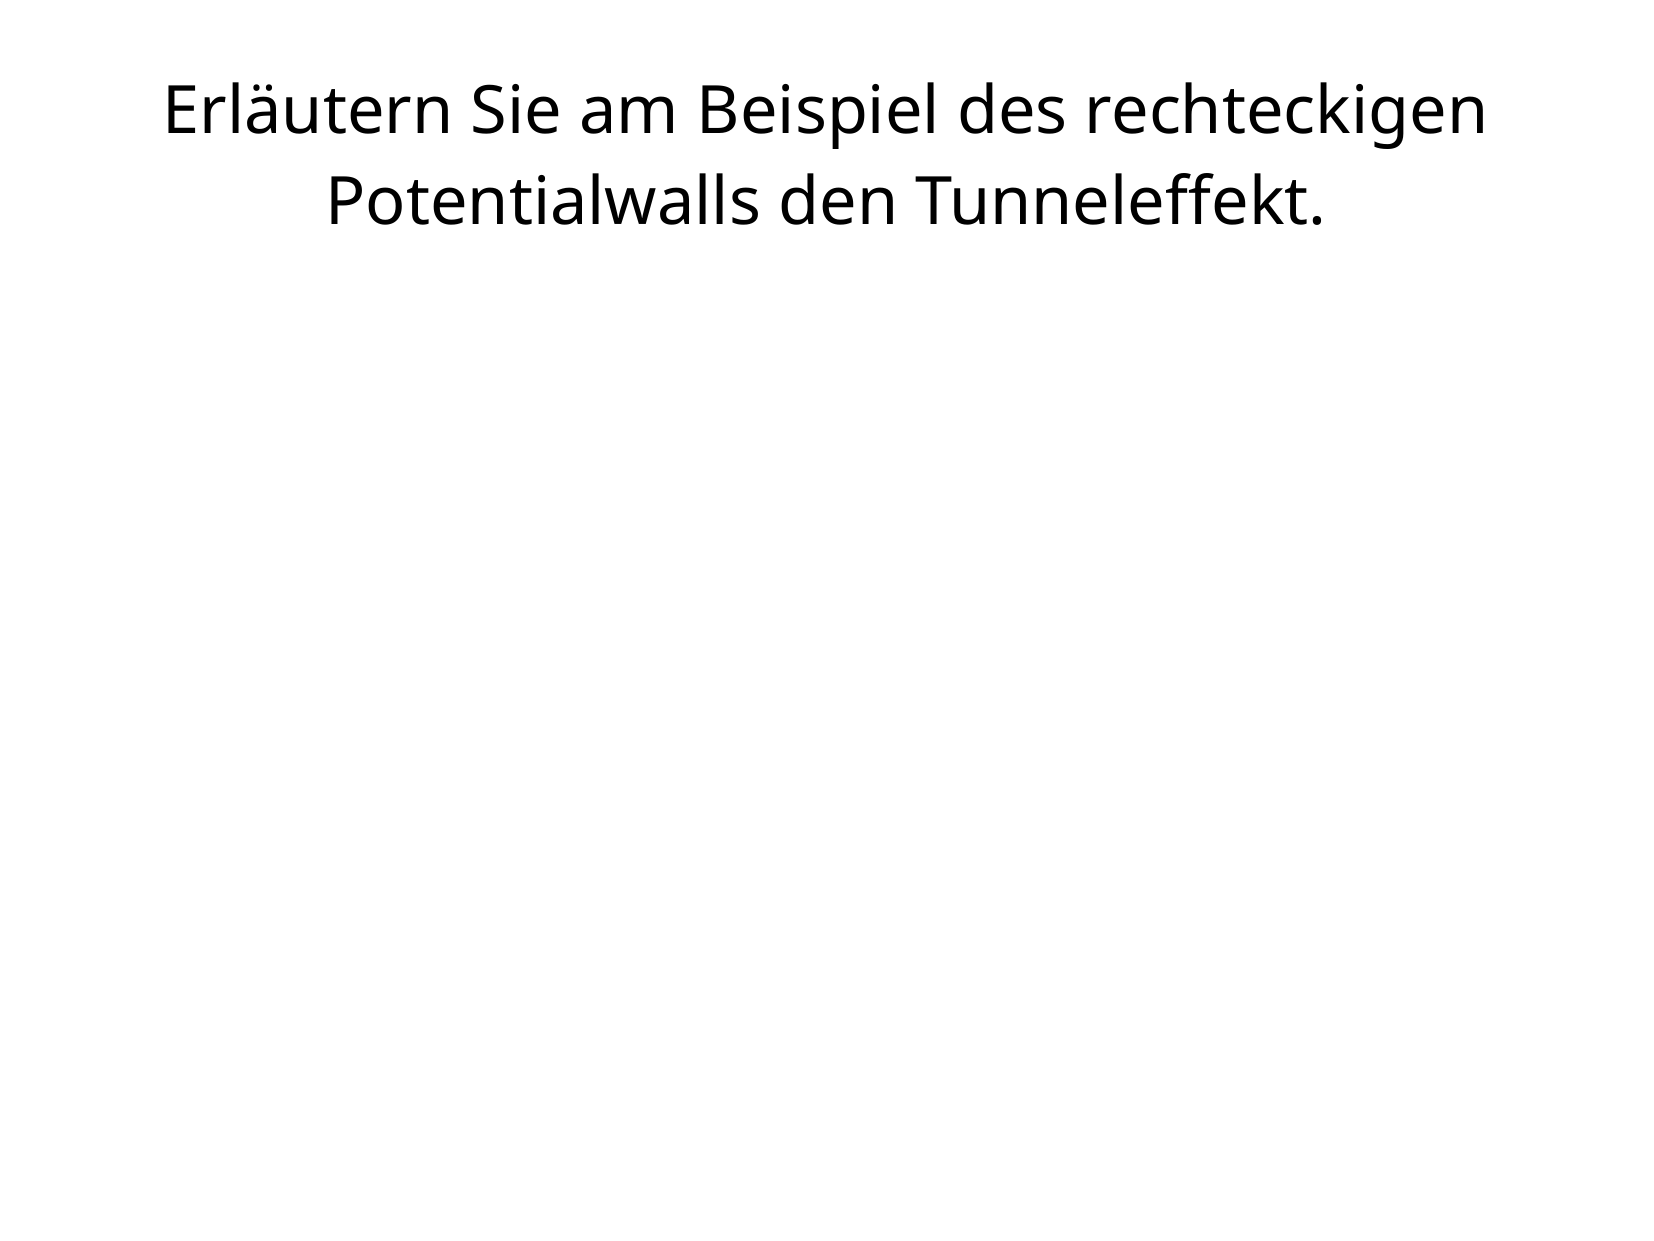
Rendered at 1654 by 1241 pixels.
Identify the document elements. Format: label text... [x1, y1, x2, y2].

title Erläutern Sie am Beispiel des rechteckigen Potentialwalls den Tunneleffekt. [82, 49, 1571, 257]
